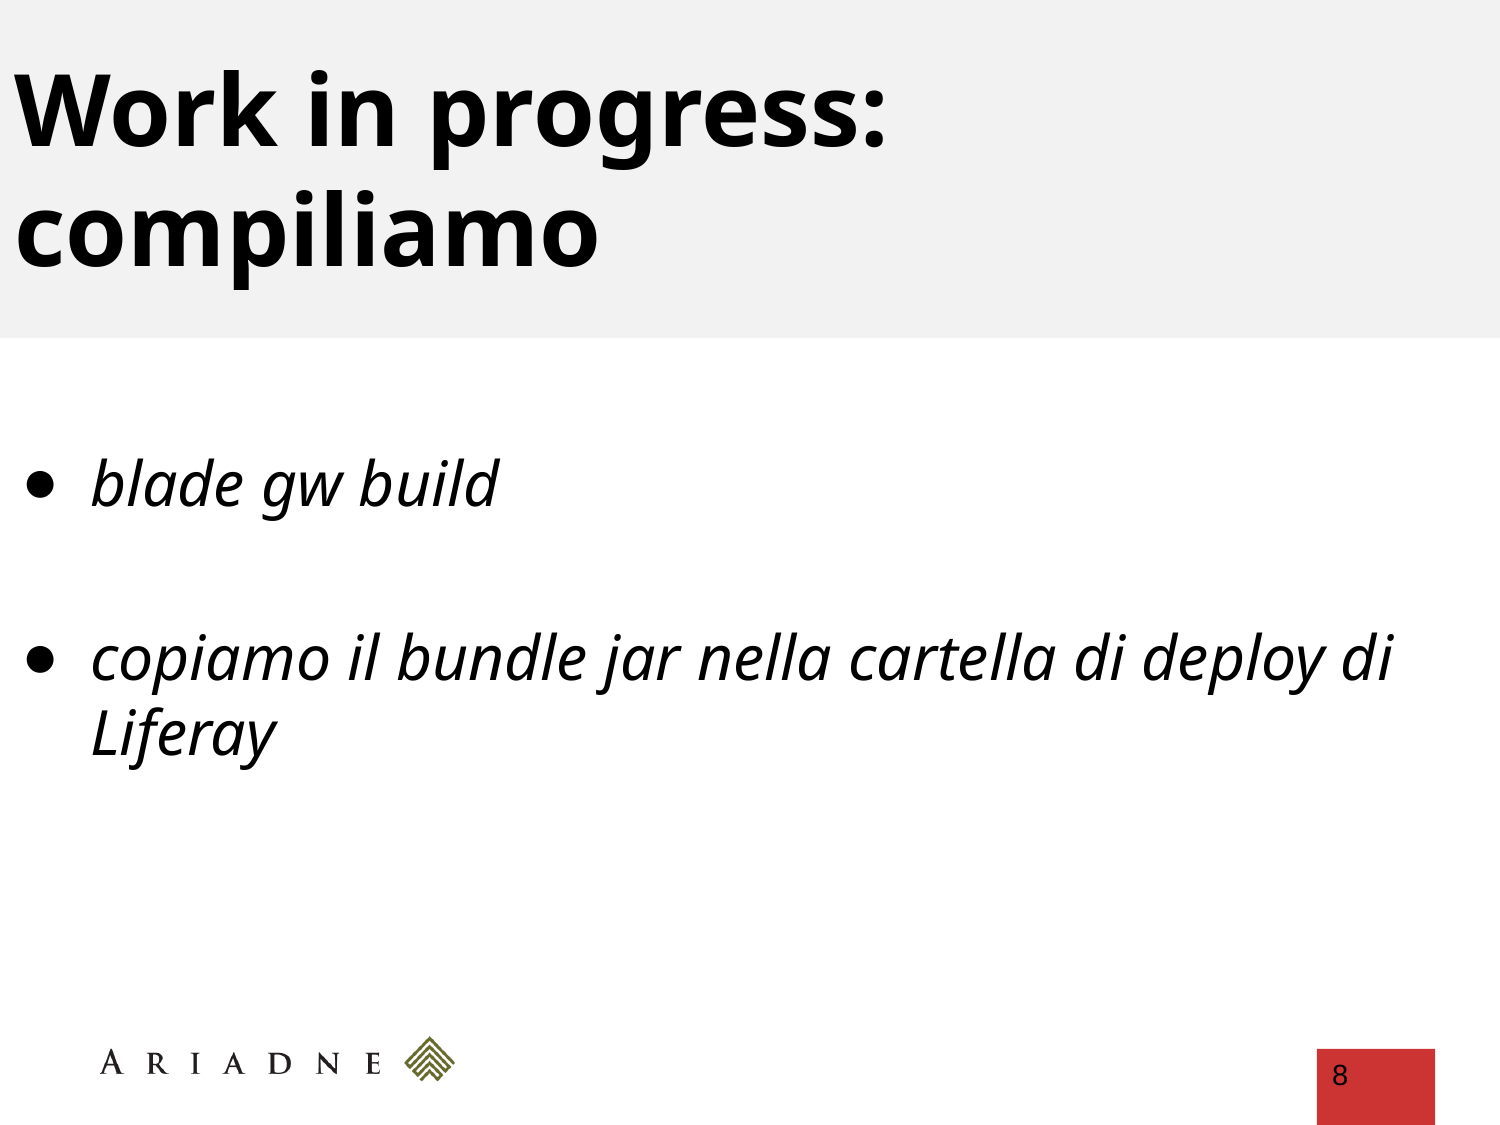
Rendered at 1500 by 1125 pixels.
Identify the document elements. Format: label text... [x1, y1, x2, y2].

subtitle blade gw build copiamo il bundle jar nella cartella di deploy di Liferay [0, 428, 1492, 1002]
picture [100, 1036, 455, 1083]
title Work in progress: compiliamo [0, 0, 1500, 339]
slide_number <number> [1316, 1048, 1436, 1125]
